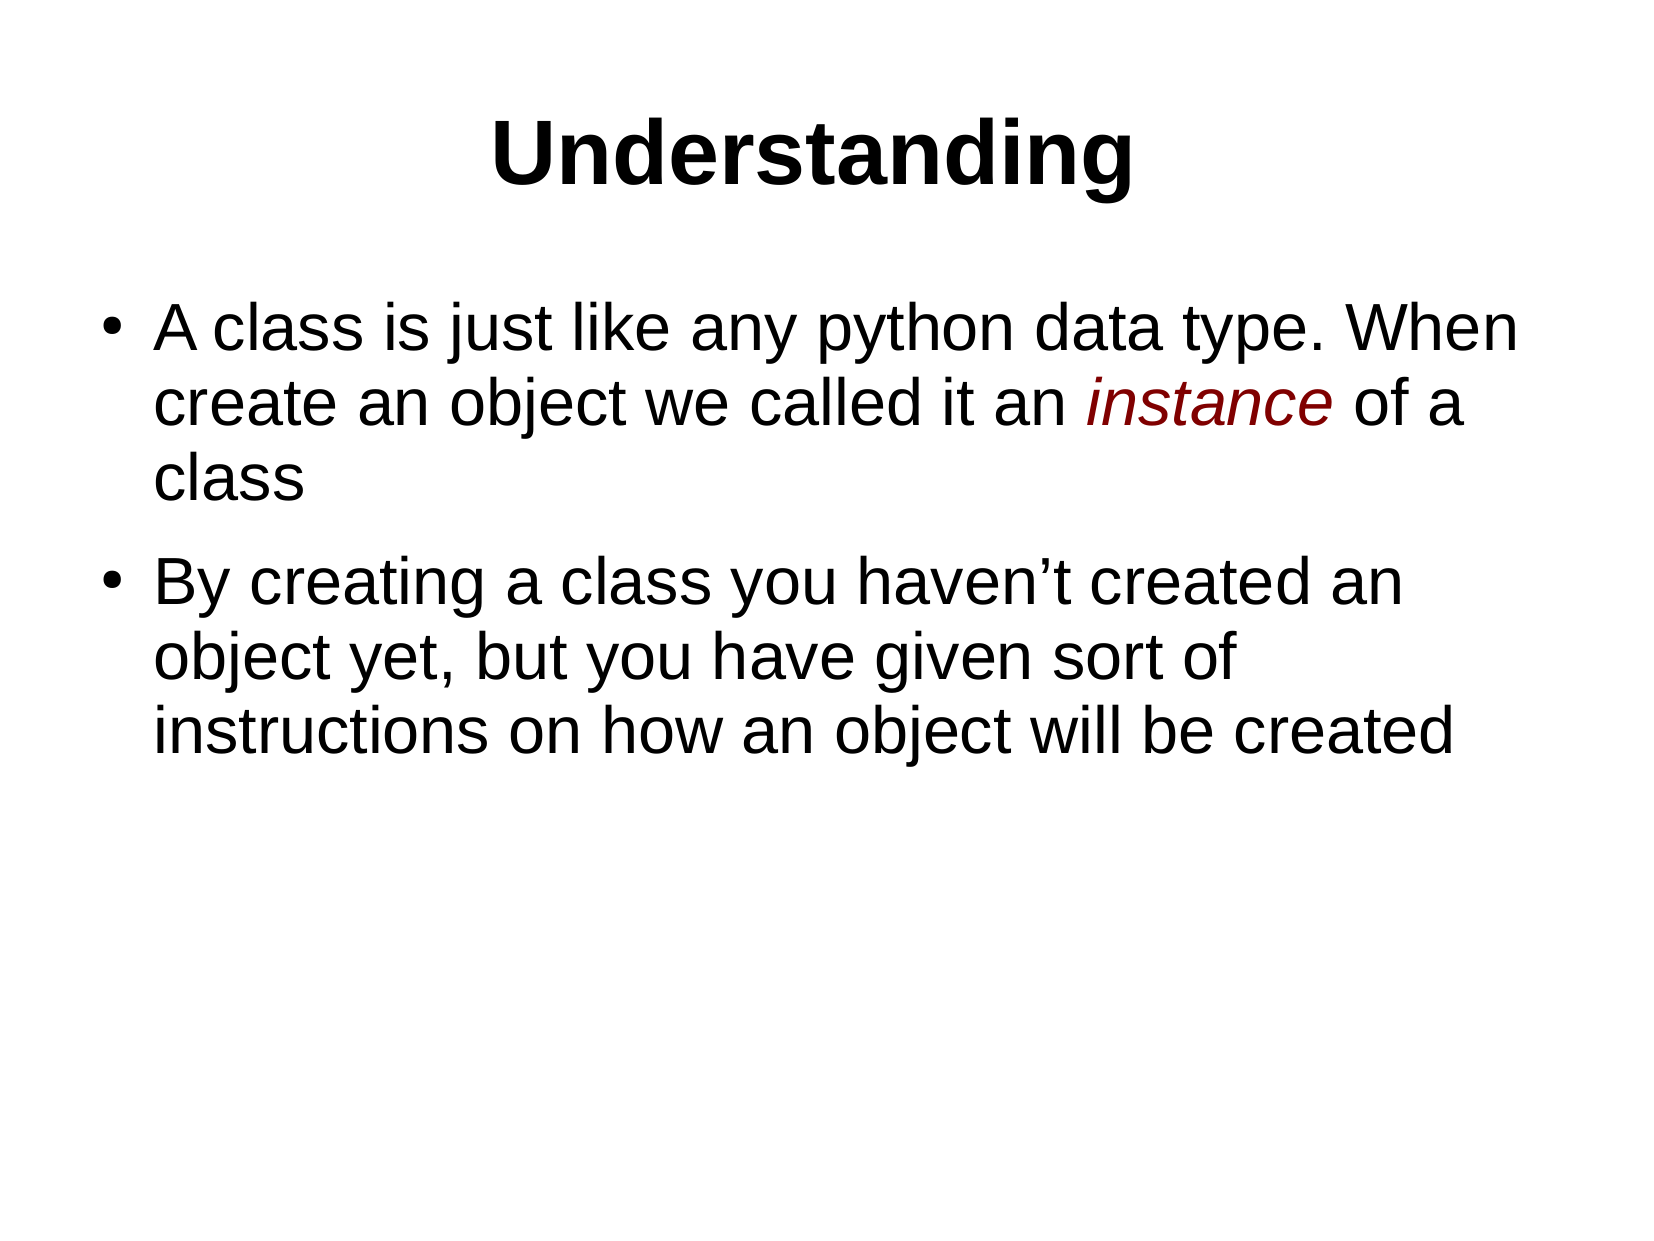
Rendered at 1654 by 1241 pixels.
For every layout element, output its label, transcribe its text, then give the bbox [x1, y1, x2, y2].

title Understanding [82, 49, 1571, 257]
list A class is just like any python data type. When create an object we called it an instance of a class By creating a class you haven’t created an object yet, but you have given sort of instructions on how an object will be created [82, 290, 1571, 1010]
